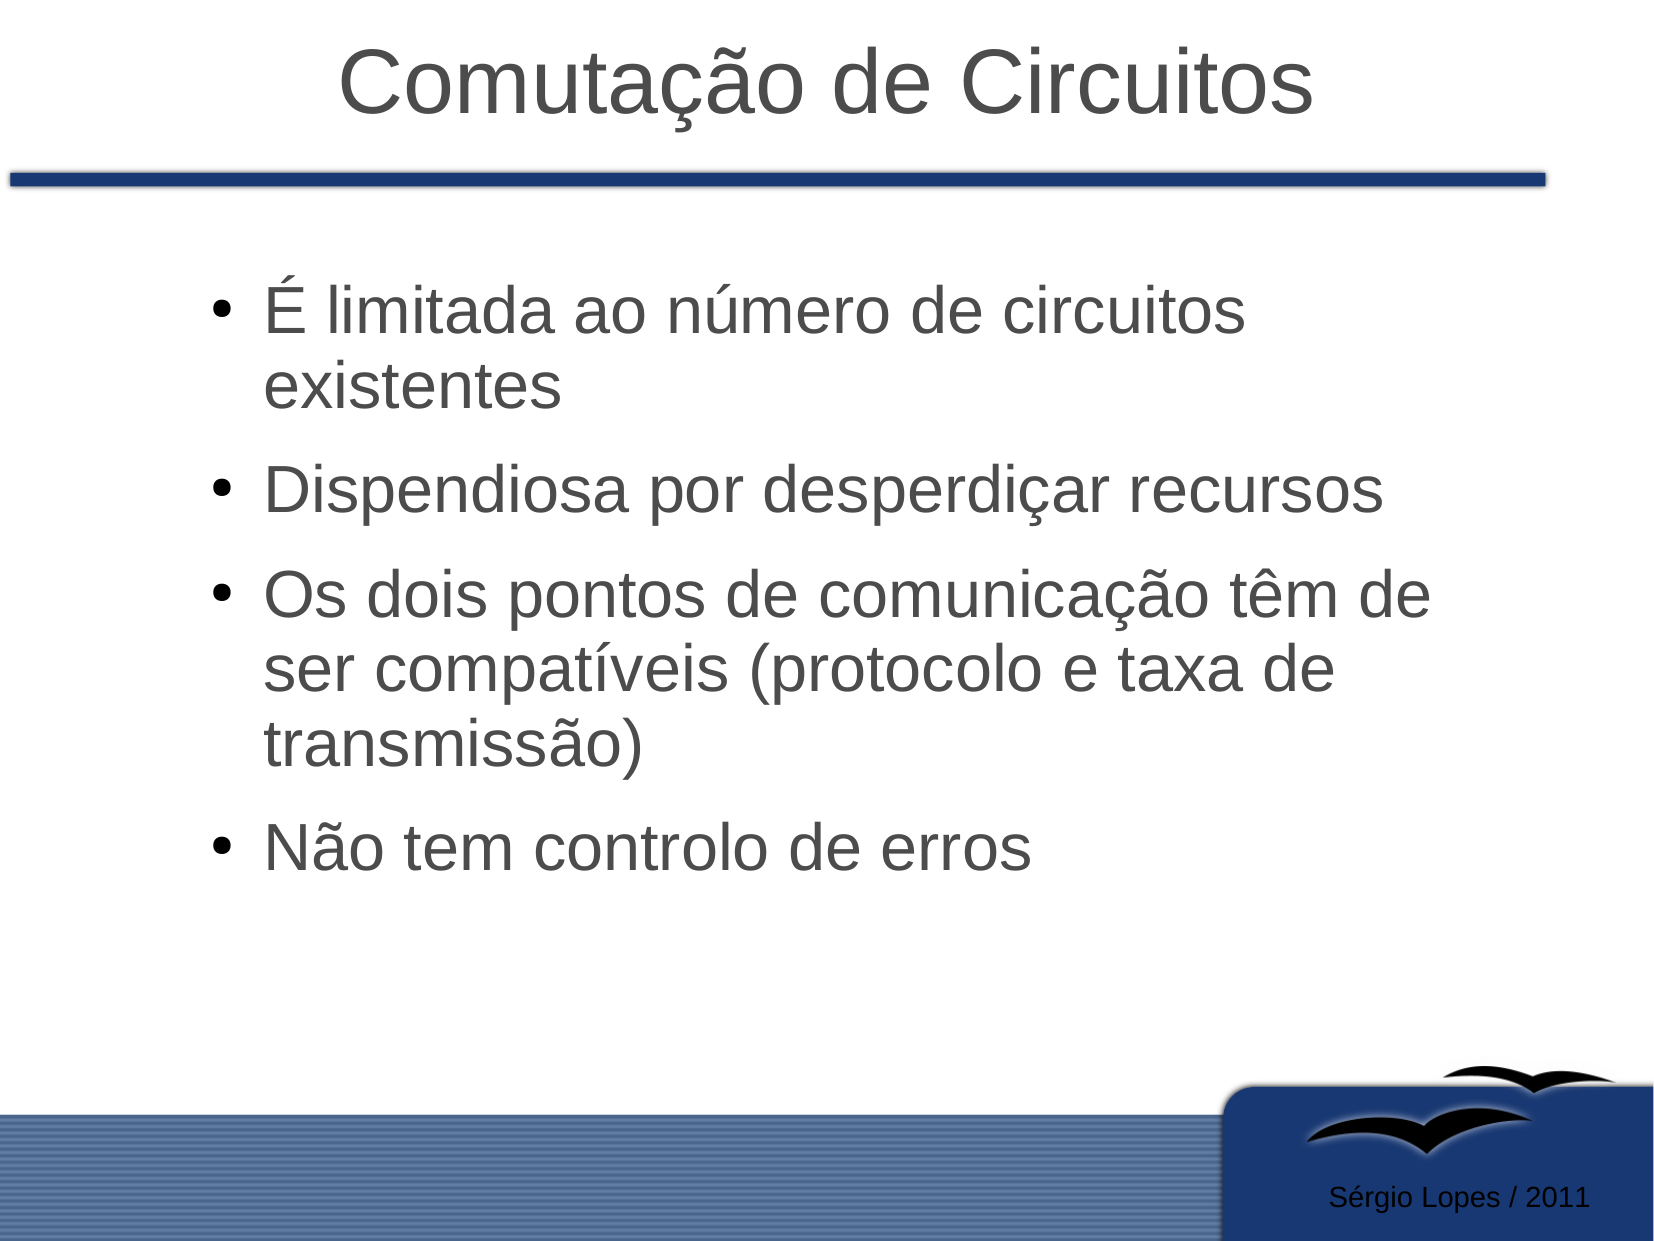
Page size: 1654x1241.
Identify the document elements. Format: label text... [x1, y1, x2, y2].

text_box Sérgio Lopes / 2011 [1328, 1181, 1588, 1214]
picture [0, 0, 1654, 1241]
list É limitada ao número de circuitos existentes Dispendiosa por desperdiçar recursos Os dois pontos de comunicação têm de ser compatíveis (protocolo e taxa de transmissão) Não tem controlo de erros [121, 273, 1534, 1056]
title Comutação de Circuitos [121, 0, 1534, 164]
